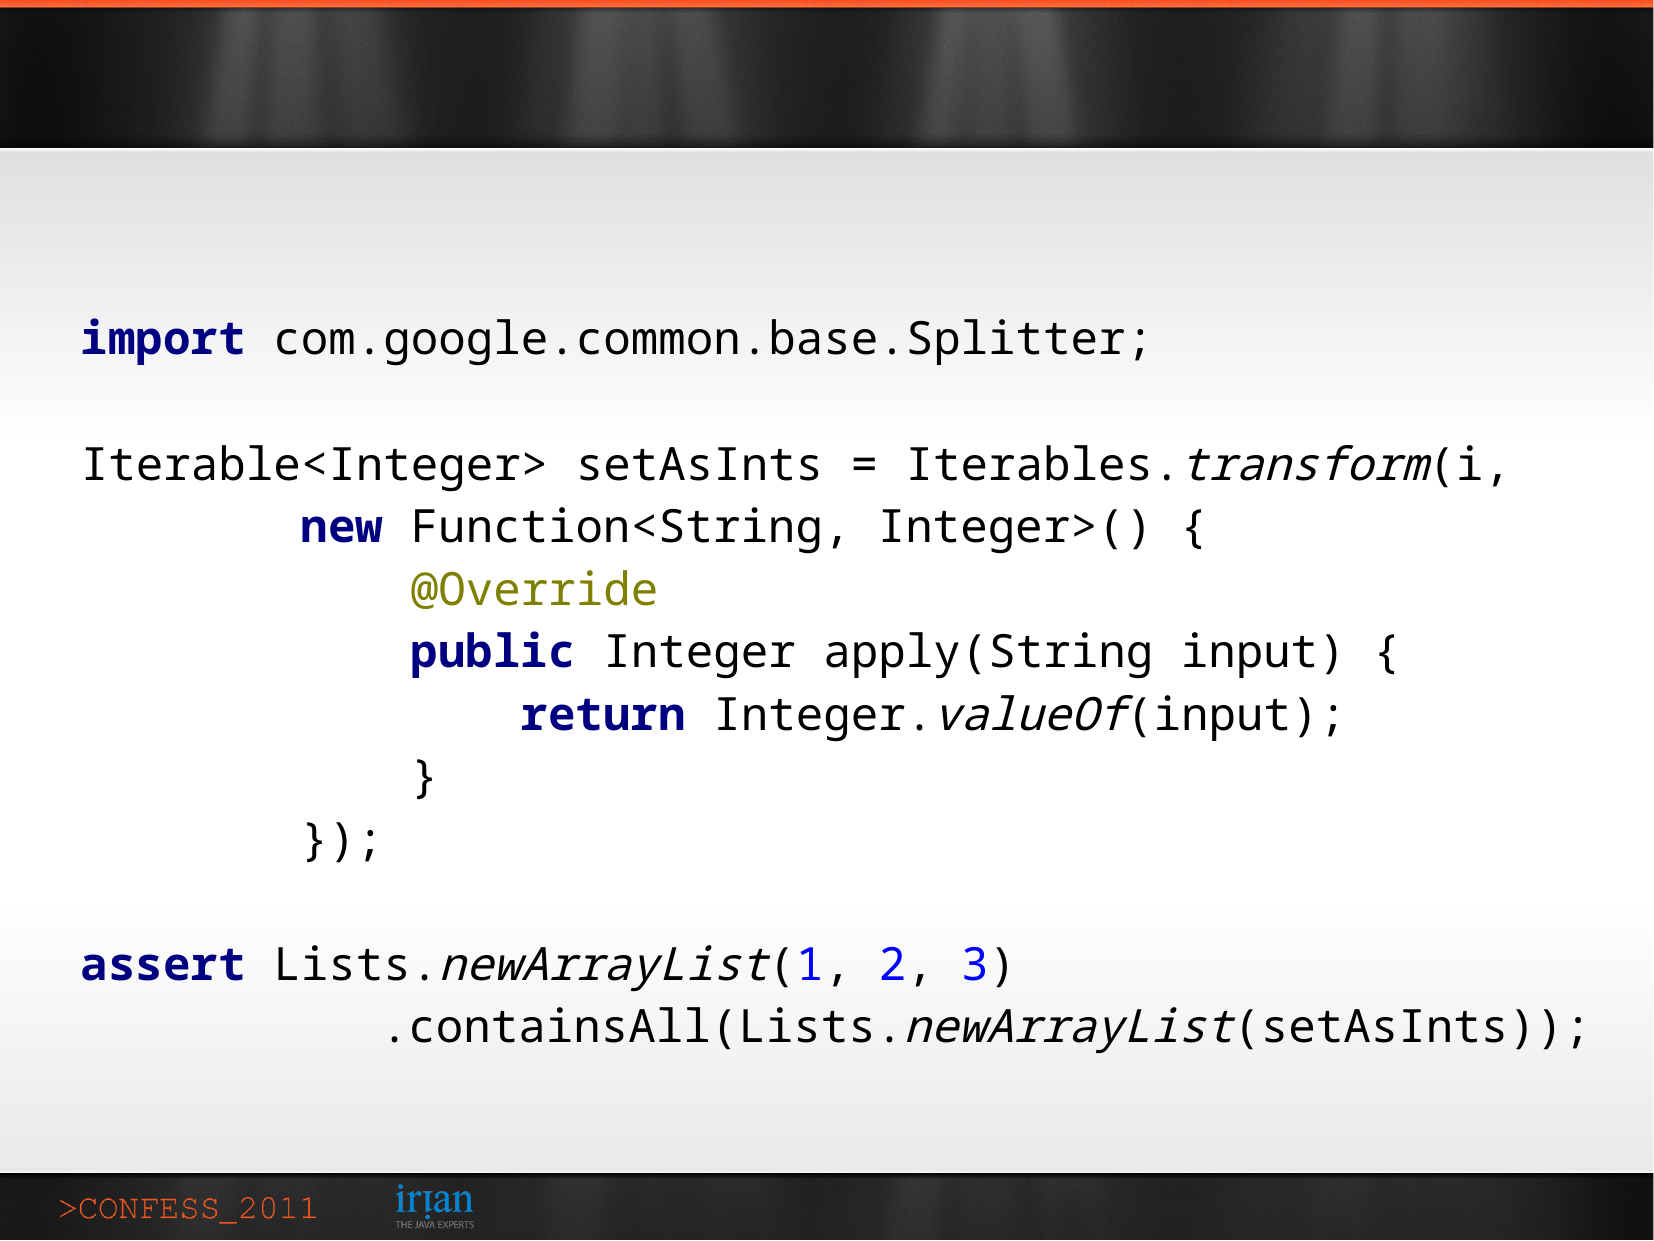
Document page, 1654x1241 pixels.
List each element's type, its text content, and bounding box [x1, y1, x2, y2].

subtitle import com.google.common.base.Splitter; Iterable<Integer> setAsInts = Iterables.transform(i, new Function<String, Integer>() { @Override public Integer apply(String input) { return Integer.valueOf(input); } }); assert Lists.newArrayList(1, 2, 3) .containsAll(Lists.newArrayList(setAsInts)); [80, 305, 1654, 1125]
picture [0, 0, 1654, 1240]
